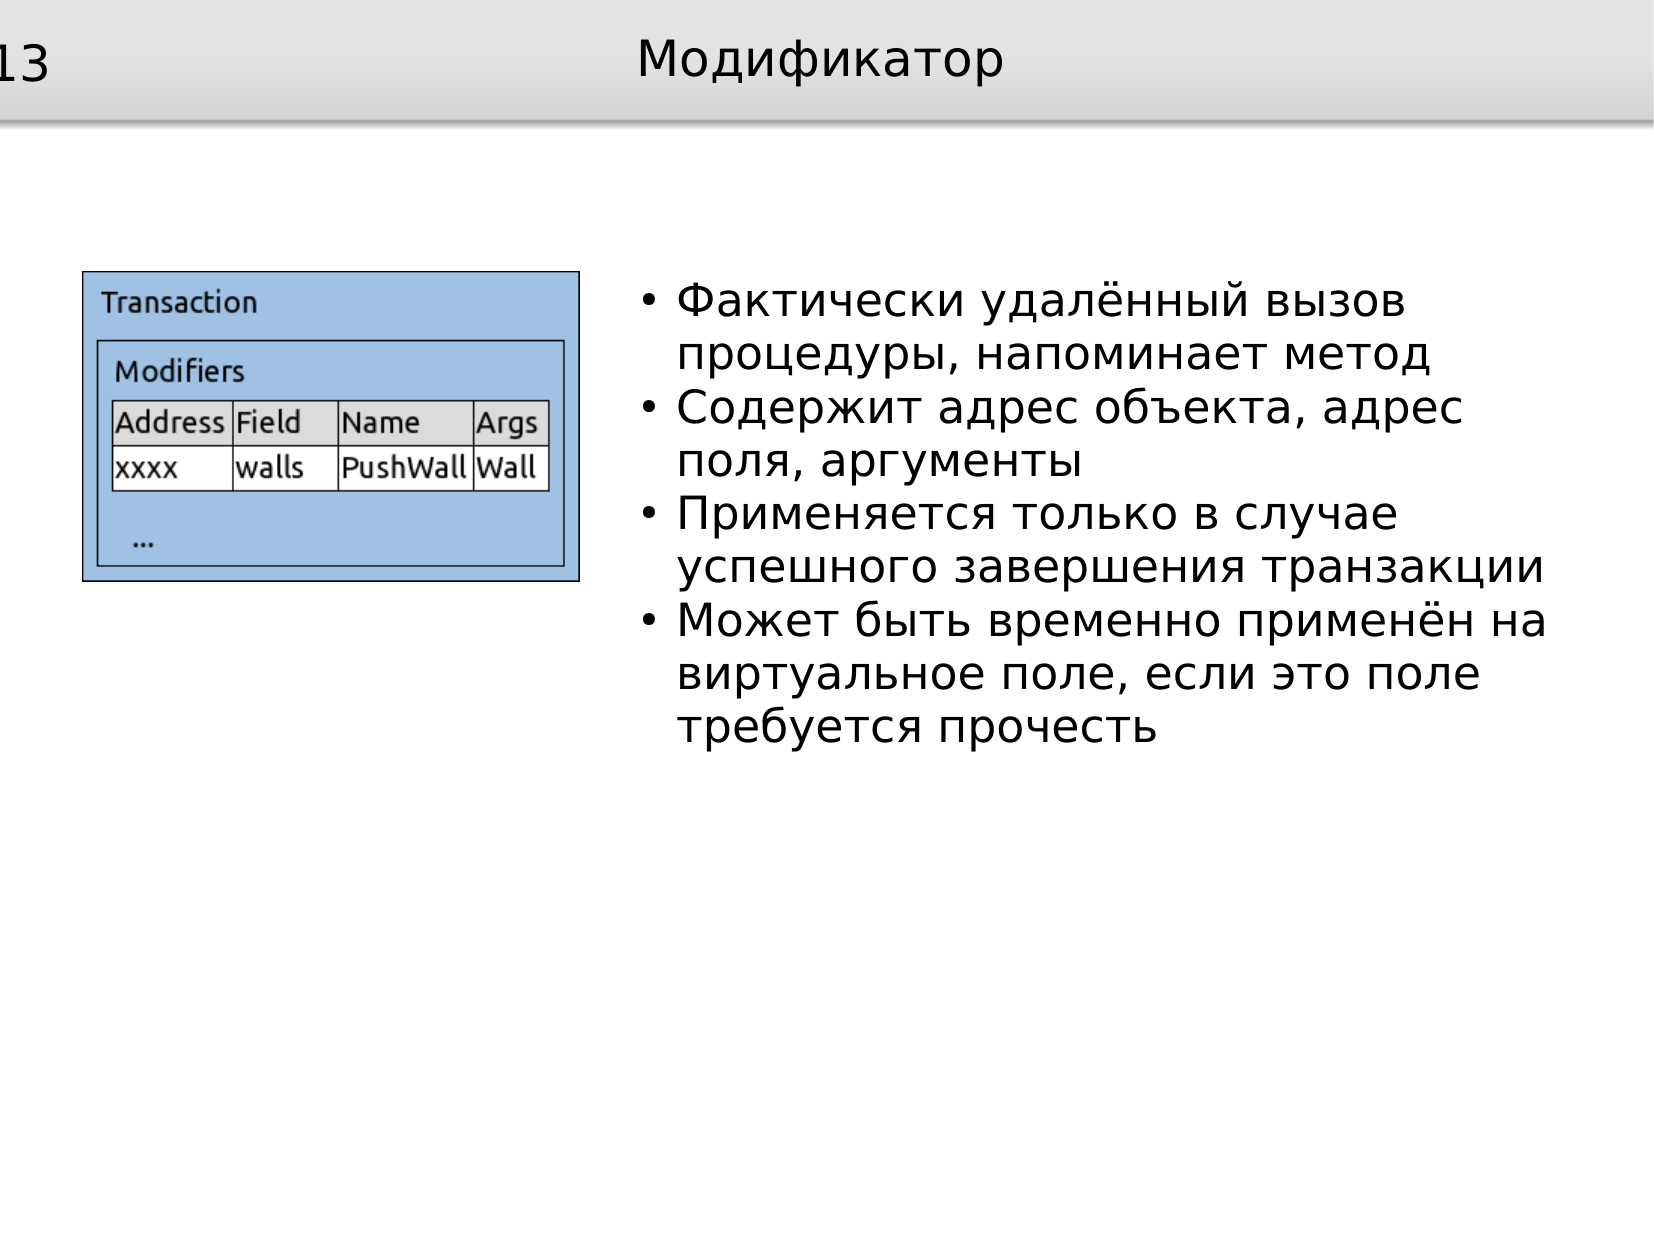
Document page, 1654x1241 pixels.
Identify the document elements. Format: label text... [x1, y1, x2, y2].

text_box [706, 436, 773, 506]
text_box Фактически удалённый вызов процедуры, напоминает метод Содержит адрес объекта, адрес поля, аргументы Применяется только в случае успешного завершения транзакции Может быть временно применён на виртуальное поле, если это поле требуется прочесть [625, 266, 1571, 1134]
title Модификатор [271, 23, 1371, 95]
picture [0, 0, 1654, 1241]
